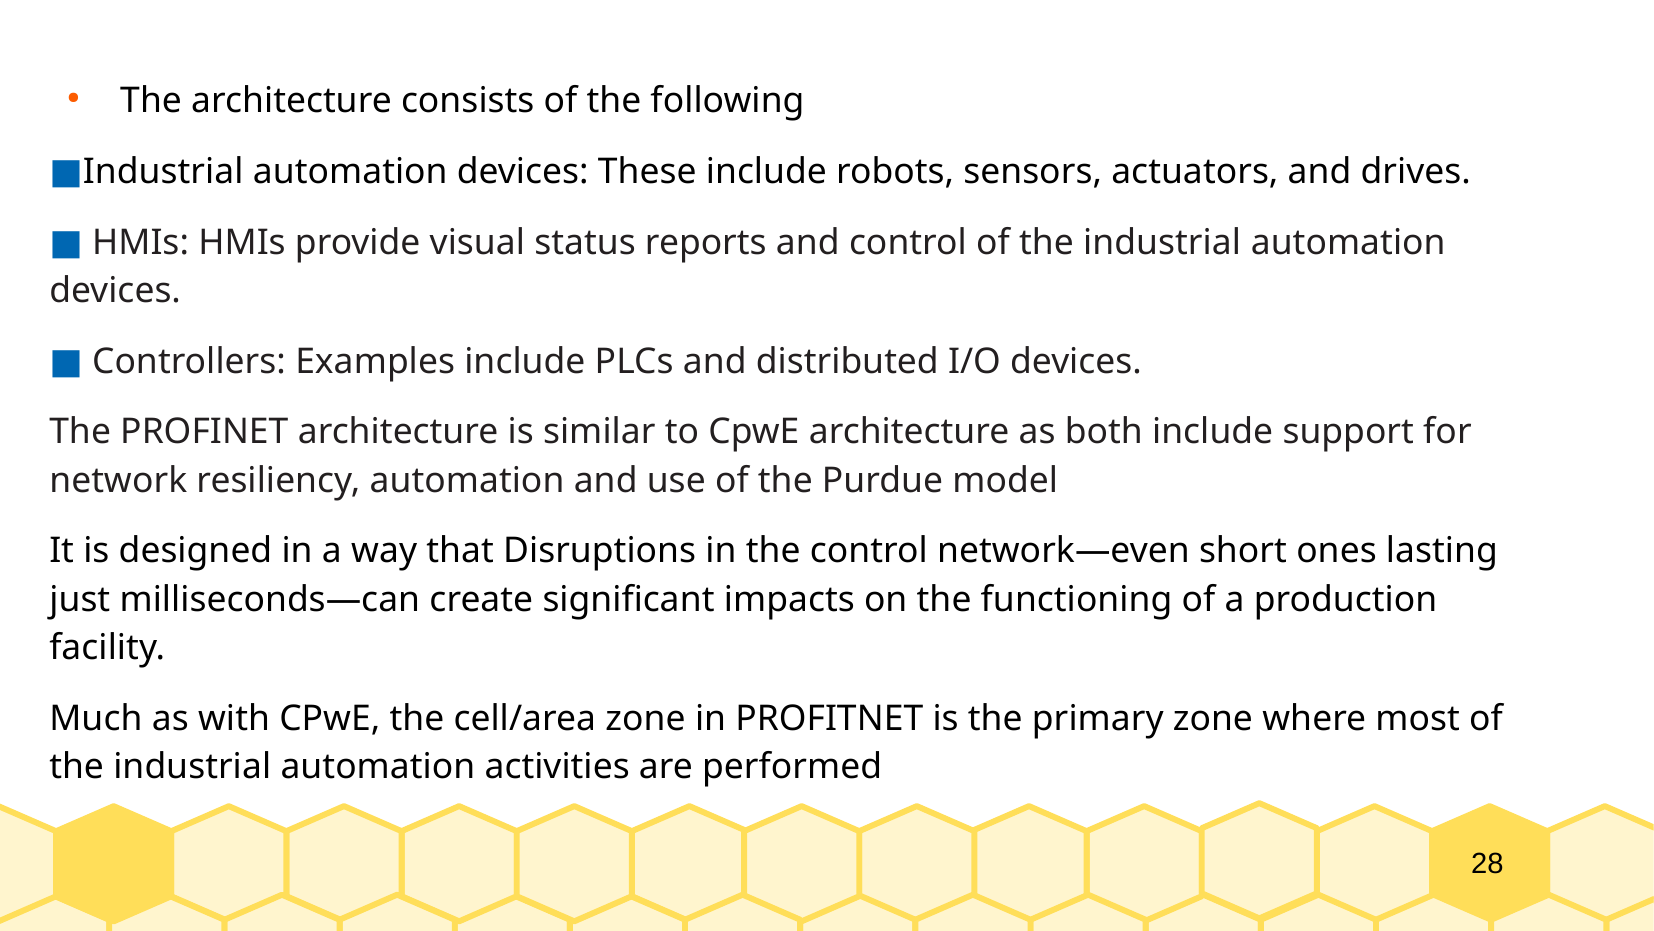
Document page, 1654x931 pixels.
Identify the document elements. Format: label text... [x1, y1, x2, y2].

list The architecture consists of the following ■Industrial automation devices: These include robots, sensors, actuators, and drives. ■ HMIs: HMIs provide visual status reports and control of the industrial automation devices. ■ Controllers: Examples include PLCs and distributed I/O devices. The PROFINET architecture is similar to CpwE architecture as both include support for network resiliency, automation and use of the Purdue model It is designed in a way that Disruptions in the control network—even short ones lasting just milliseconds—can create significant impacts on the functioning of a production facility. Much as with CPwE, the cell/area zone in PROFITNET is the primary zone where most of the industrial automation activities are performed [49, 75, 1538, 901]
